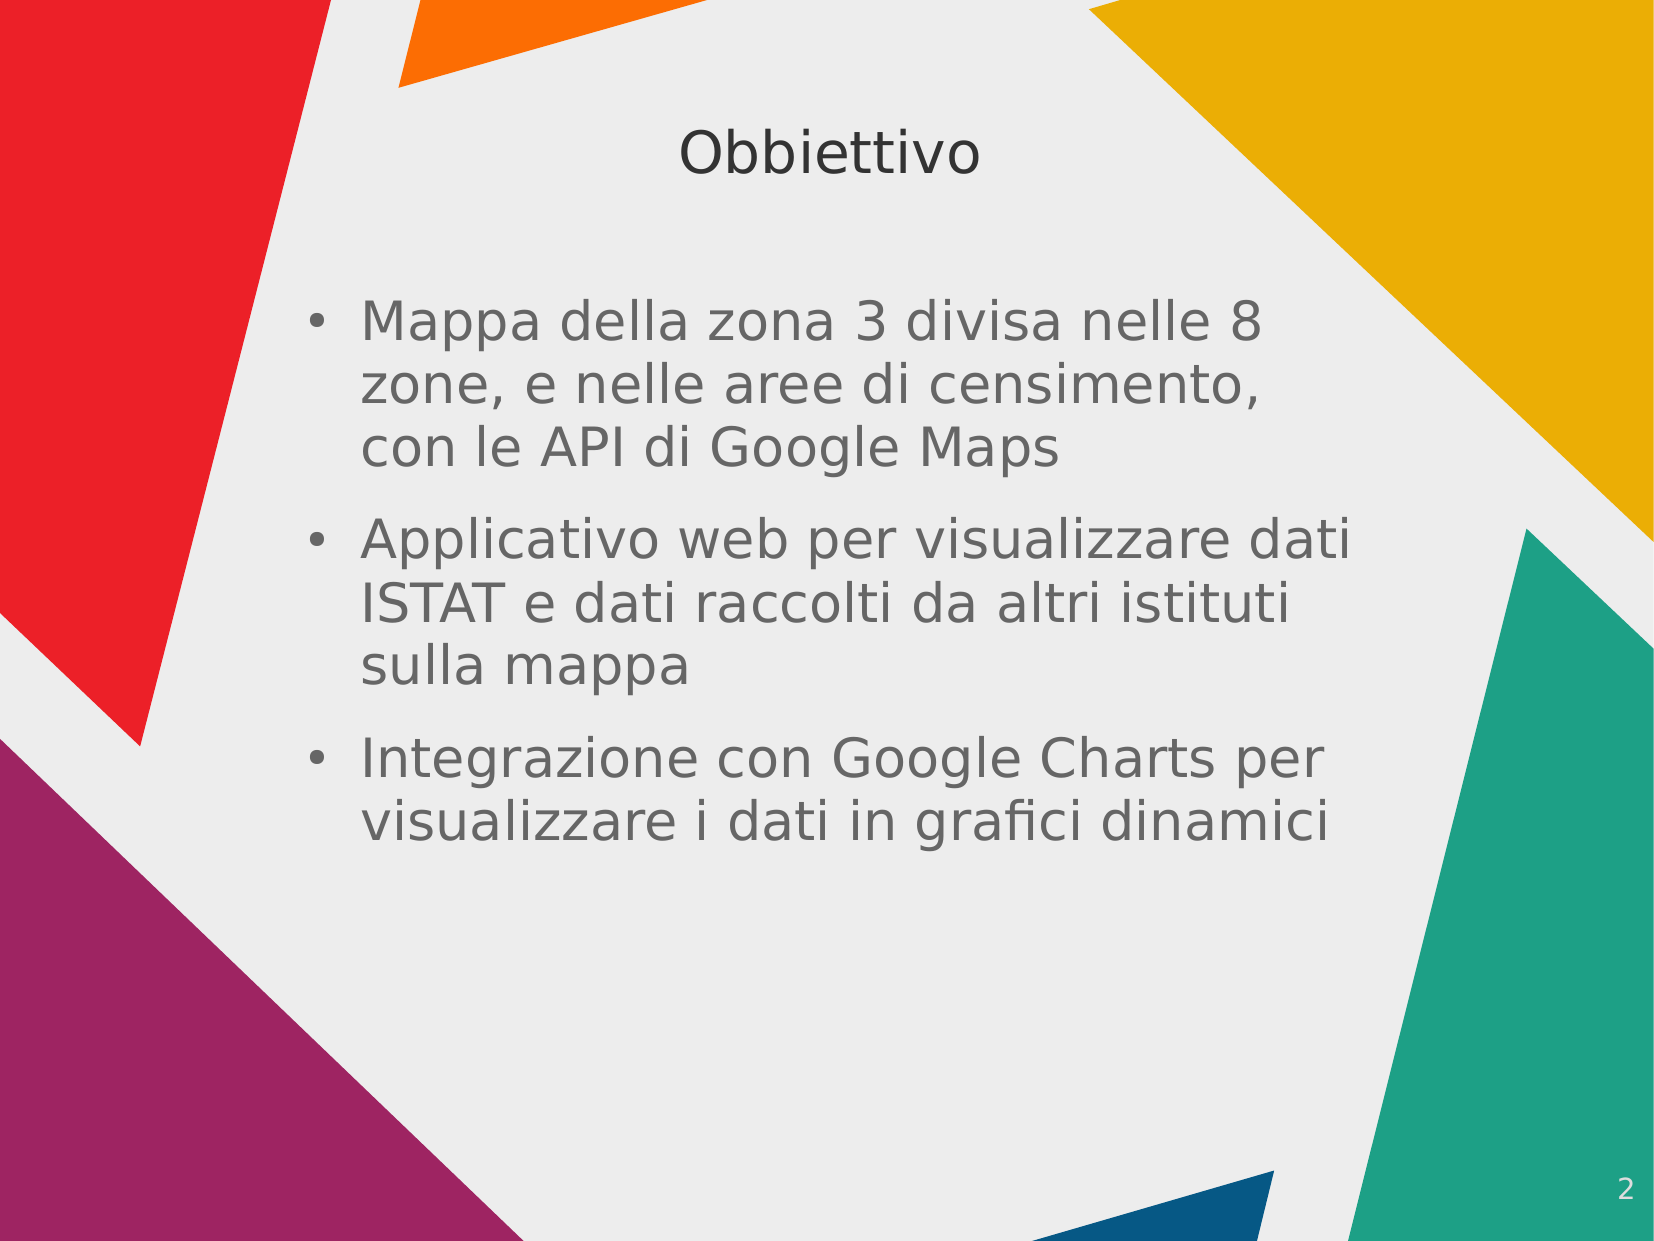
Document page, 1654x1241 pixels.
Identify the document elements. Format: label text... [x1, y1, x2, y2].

list Mappa della zona 3 divisa nelle 8 zone, e nelle aree di censimento, con le API di Google Maps Applicativo web per visualizzare dati ISTAT e dati raccolti da altri istituti sulla mappa Integrazione con Google Charts per visualizzare i dati in grafici dinamici [289, 290, 1372, 1090]
title Obbiettivo [289, 49, 1372, 257]
